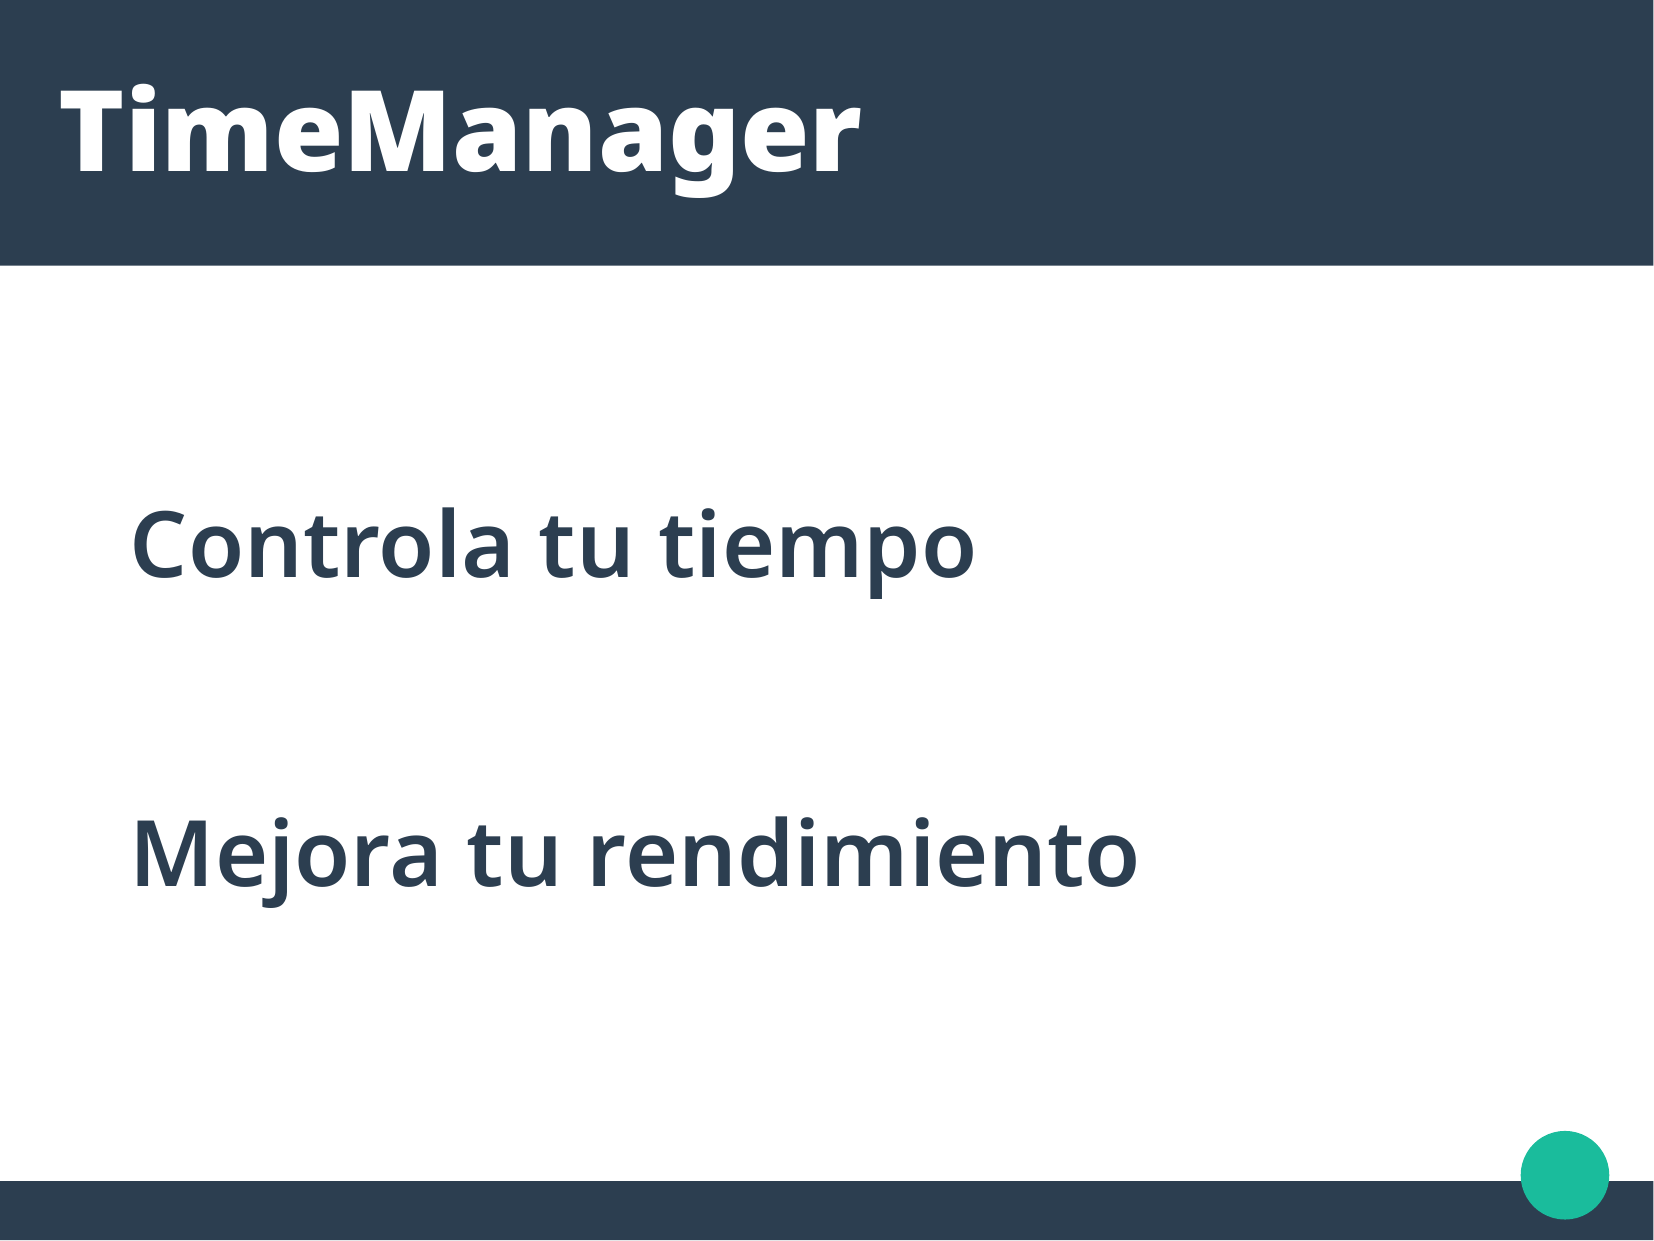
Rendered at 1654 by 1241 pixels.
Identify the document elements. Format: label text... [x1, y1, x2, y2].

list Controla tu tiempo Mejora tu rendimiento [59, 324, 1595, 1152]
title TimeManager [59, 49, 1595, 207]
